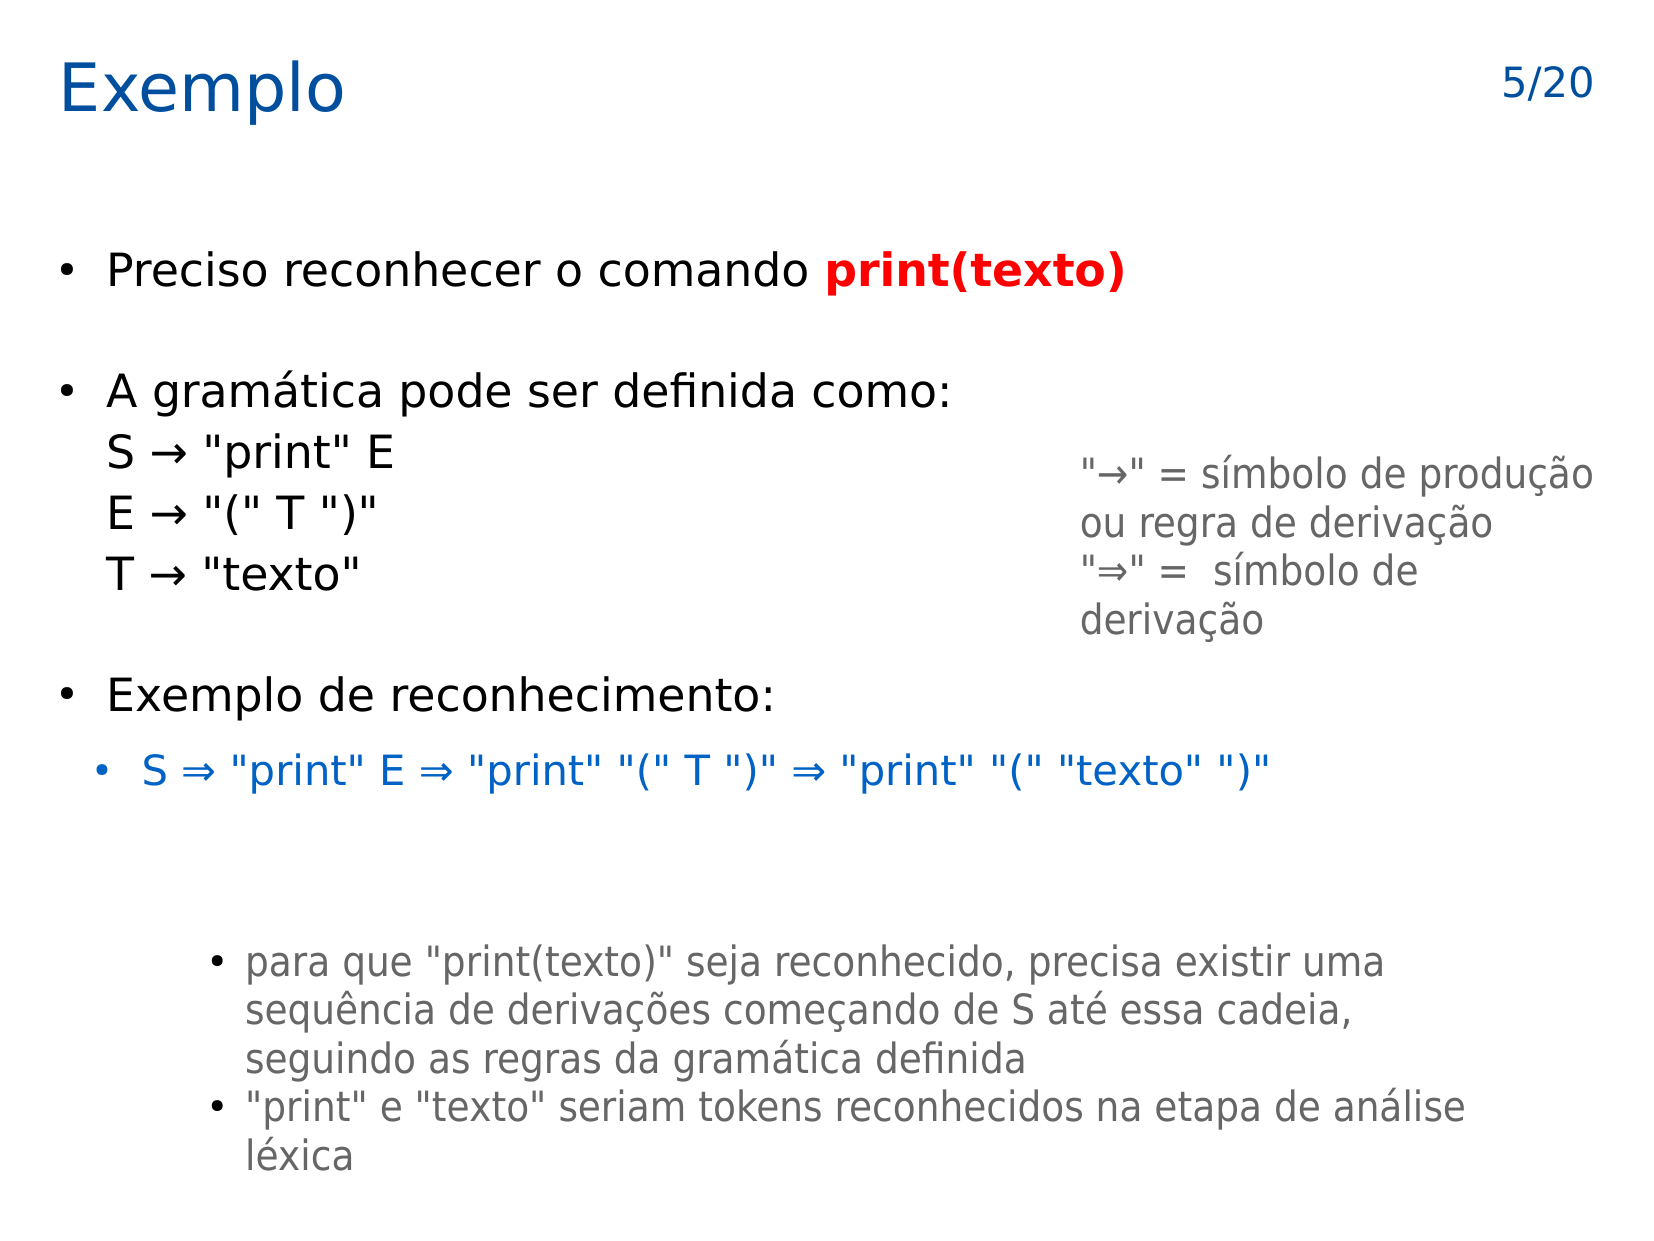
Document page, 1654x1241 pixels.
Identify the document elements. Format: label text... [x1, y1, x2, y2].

title Exemplo [59, 29, 1625, 148]
text_box para que "print(texto)" seja reconhecido, precisa existir uma sequência de derivações começando de S até essa cadeia, seguindo as regras da gramática definida "print" e "texto" seriam tokens reconhecidos na etapa de análise léxica [195, 930, 1493, 1188]
text_box "→" = símbolo de produção ou regra de derivação "⇒" = símbolo de derivação [1065, 442, 1621, 700]
list Preciso reconhecer o comando print(texto) A gramática pode ser definida como: S → "print" E E → "(" T ")" T → "texto" Exemplo de reconhecimento: S ⇒ "print" E ⇒ "print" "(" T ")" ⇒ "print" "(" "texto" ")" [59, 236, 1595, 1211]
